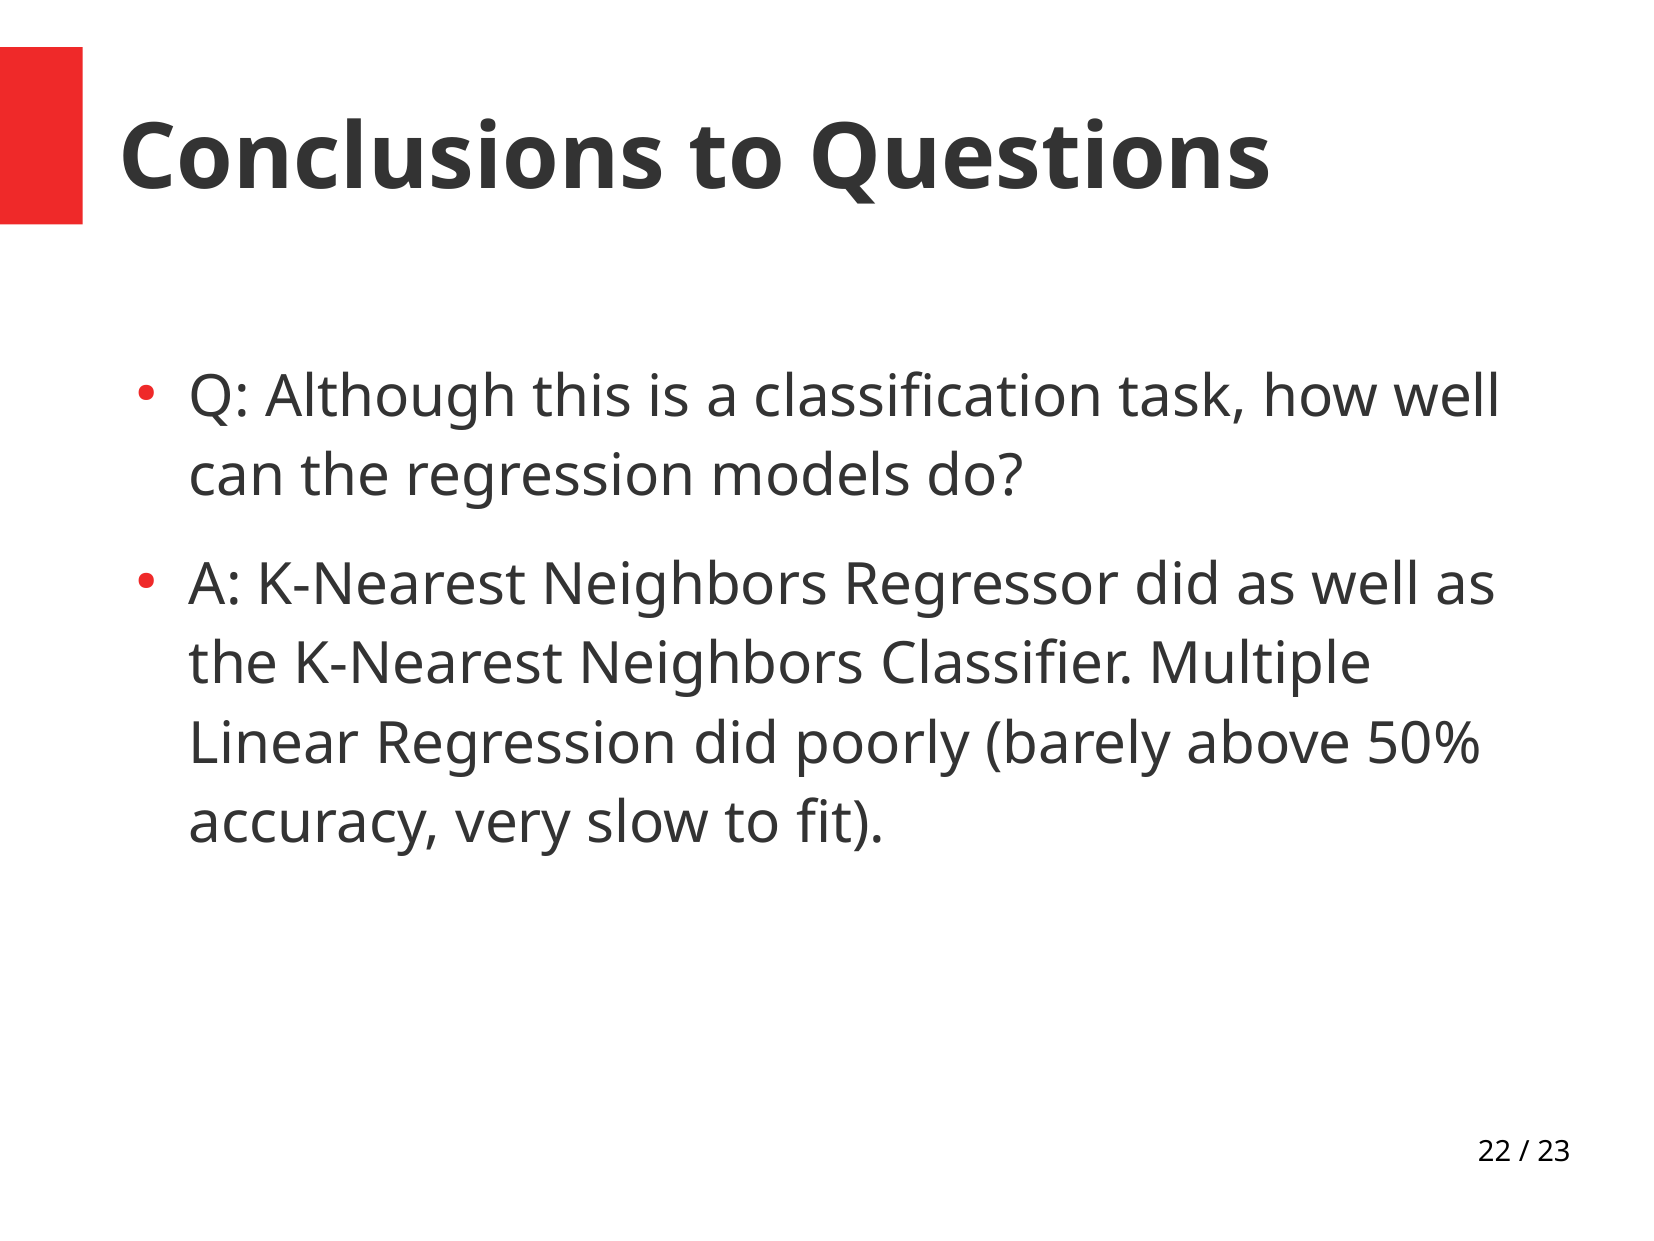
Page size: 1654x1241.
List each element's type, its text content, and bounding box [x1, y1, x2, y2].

list Q: Although this is a classification task, how well can the regression models do? A: K-Nearest Neighbors Regressor did as well as the K-Nearest Neighbors Classifier. Multiple Linear Regression did poorly (barely above 50% accuracy, very slow to fit). [118, 354, 1536, 1074]
title Conclusions to Questions [118, 49, 1571, 257]
